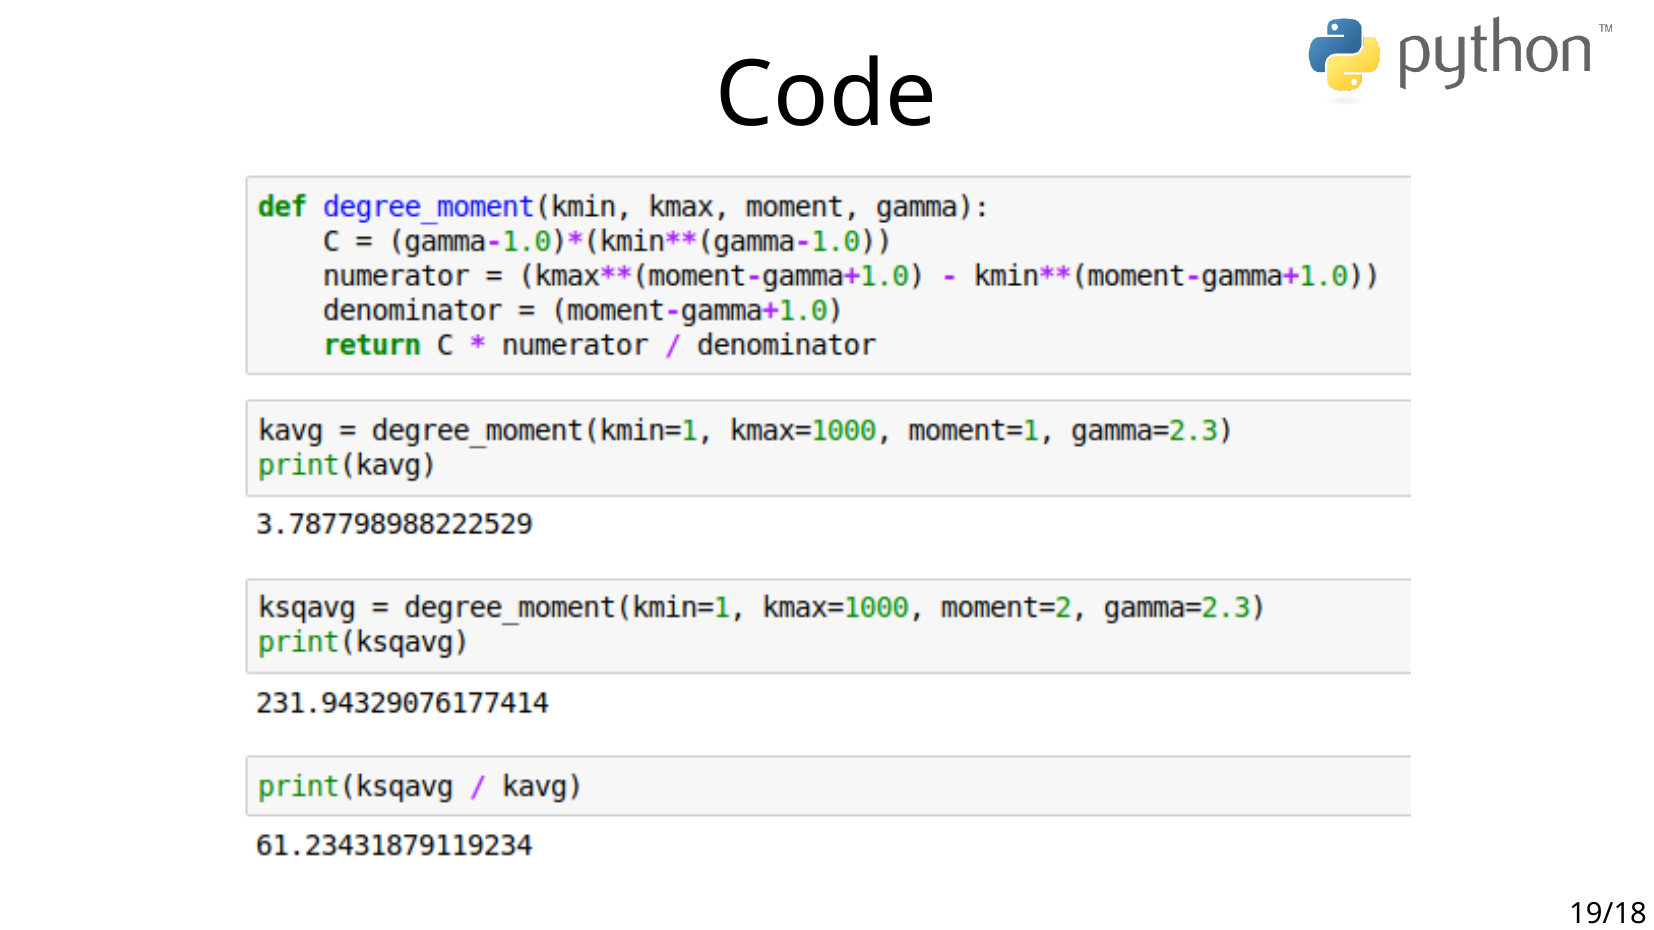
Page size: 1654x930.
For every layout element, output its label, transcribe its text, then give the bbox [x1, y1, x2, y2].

title Code [82, 25, 1571, 155]
picture [242, 164, 1411, 882]
picture [1305, 14, 1636, 113]
